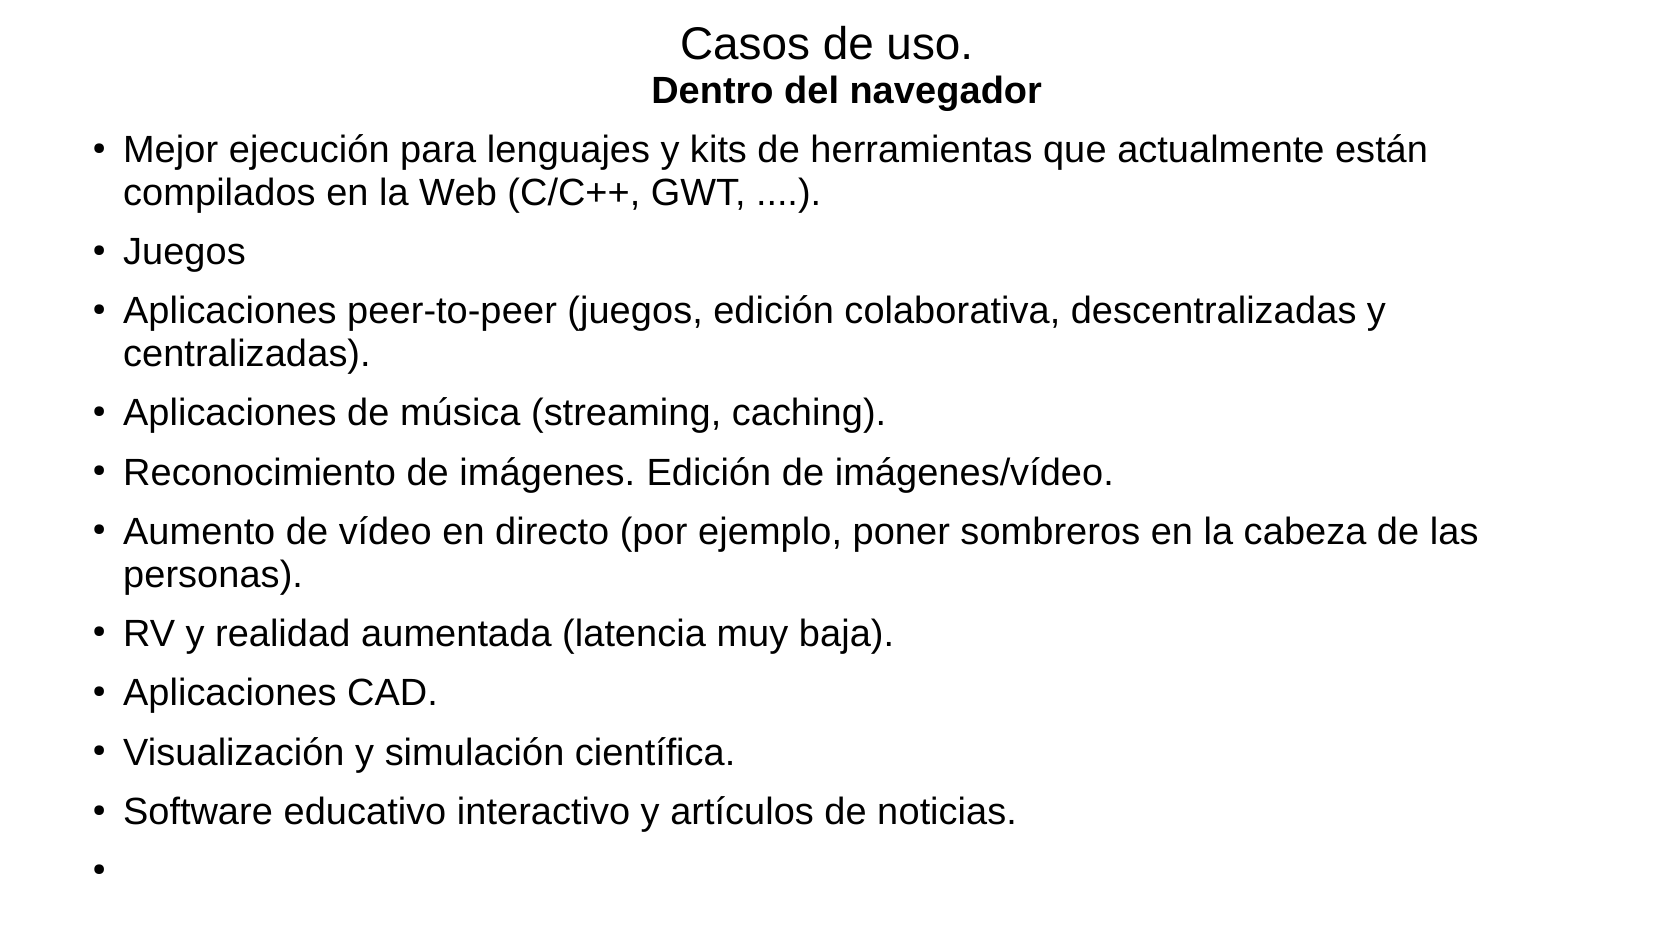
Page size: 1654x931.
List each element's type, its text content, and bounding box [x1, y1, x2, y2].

title Casos de uso. [82, 17, 1571, 68]
list Dentro del navegador Mejor ejecución para lenguajes y kits de herramientas que actualmente están compilados en la Web (C/C++, GWT, ....). Juegos Aplicaciones peer-to-peer (juegos, edición colaborativa, descentralizadas y centralizadas). Aplicaciones de música (streaming, caching). Reconocimiento de imágenes. Edición de imágenes/vídeo. Aumento de vídeo en directo (por ejemplo, poner sombreros en la cabeza de las personas). RV y realidad aumentada (latencia muy baja). Aplicaciones CAD. Visualización y simulación científica. Software educativo interactivo y artículos de noticias. [82, 68, 1571, 839]
